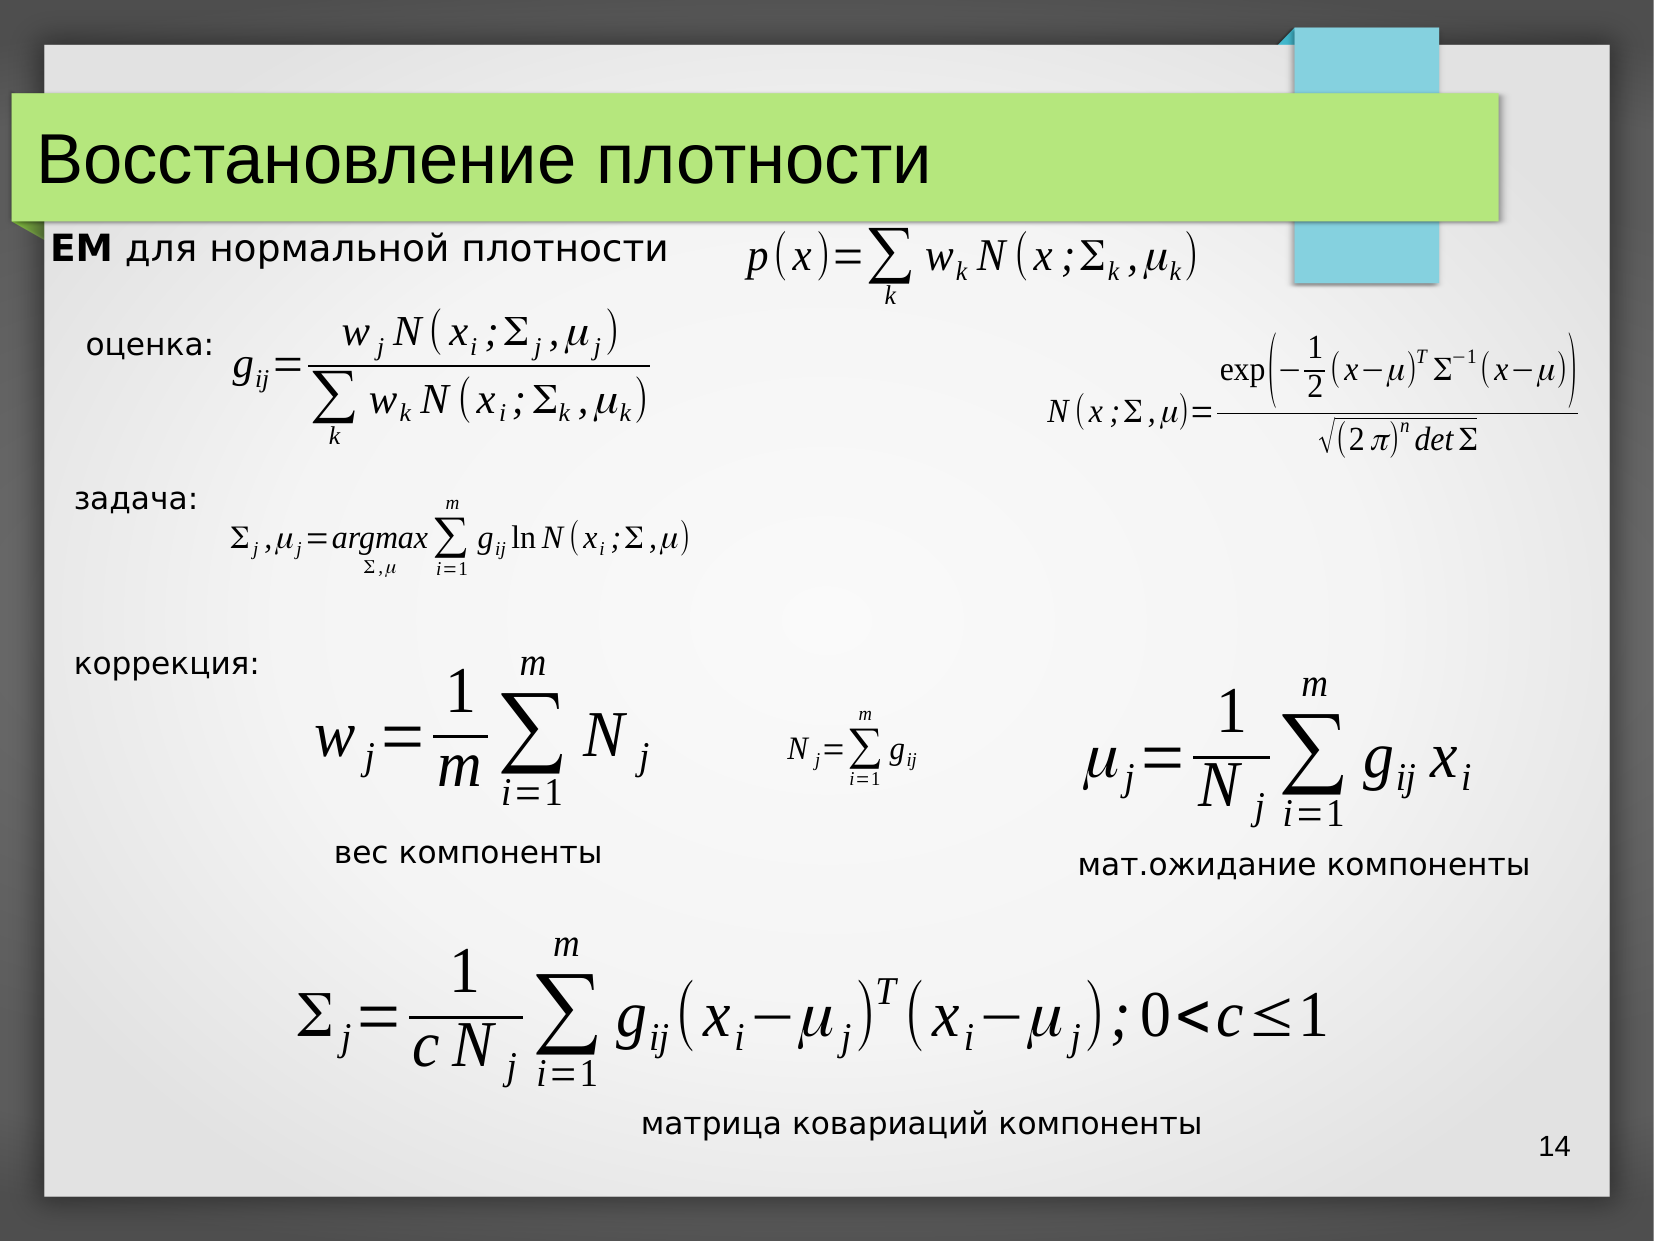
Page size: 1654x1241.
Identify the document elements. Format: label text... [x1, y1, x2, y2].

chart [735, 224, 1205, 314]
text_box вес компоненты [318, 826, 662, 886]
text_box коррекция: [59, 637, 284, 697]
chart [222, 496, 697, 581]
chart [1074, 670, 1478, 838]
text_box матрица ковариаций компоненты [625, 1098, 1312, 1158]
text_box EM для нормальной плотности [35, 219, 1170, 296]
chart [289, 930, 1335, 1099]
text_box мат.ожидание компоненты [1062, 838, 1571, 910]
text_box оценка: [70, 318, 237, 378]
chart [1039, 331, 1587, 461]
chart [779, 706, 924, 792]
chart [224, 307, 659, 454]
picture [0, 0, 1654, 1241]
chart [307, 649, 657, 818]
title Восстановление плотности [35, 118, 1489, 200]
text_box задача: [59, 473, 225, 532]
